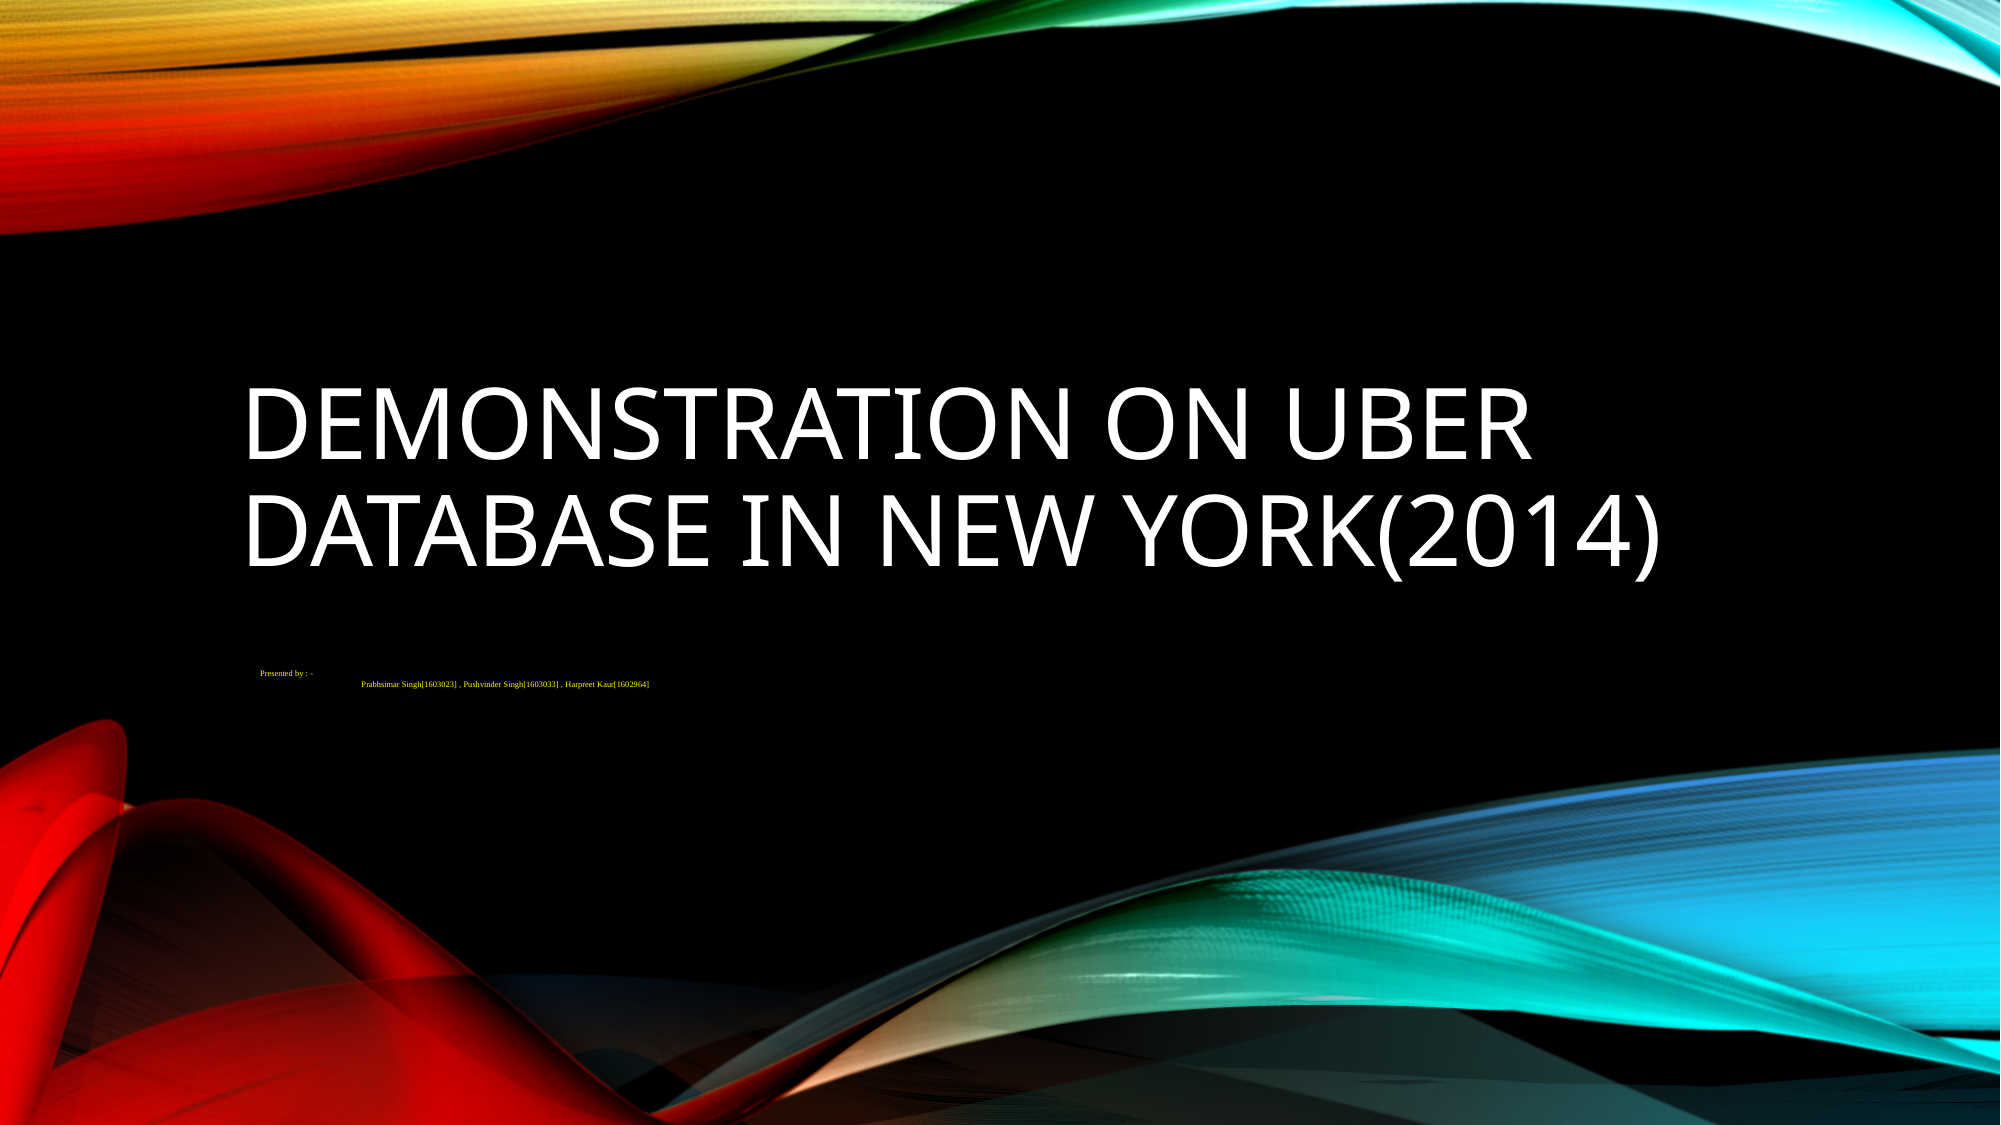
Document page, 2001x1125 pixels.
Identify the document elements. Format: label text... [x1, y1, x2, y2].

title Demonstration on uber database in new York(2014) [225, 295, 1776, 595]
subtitle Presented by : - Prabhsimar Singh[1603023] , Pushvinder Singh[1603033] , Harpreet Kaur[1602964] [225, 595, 1776, 709]
